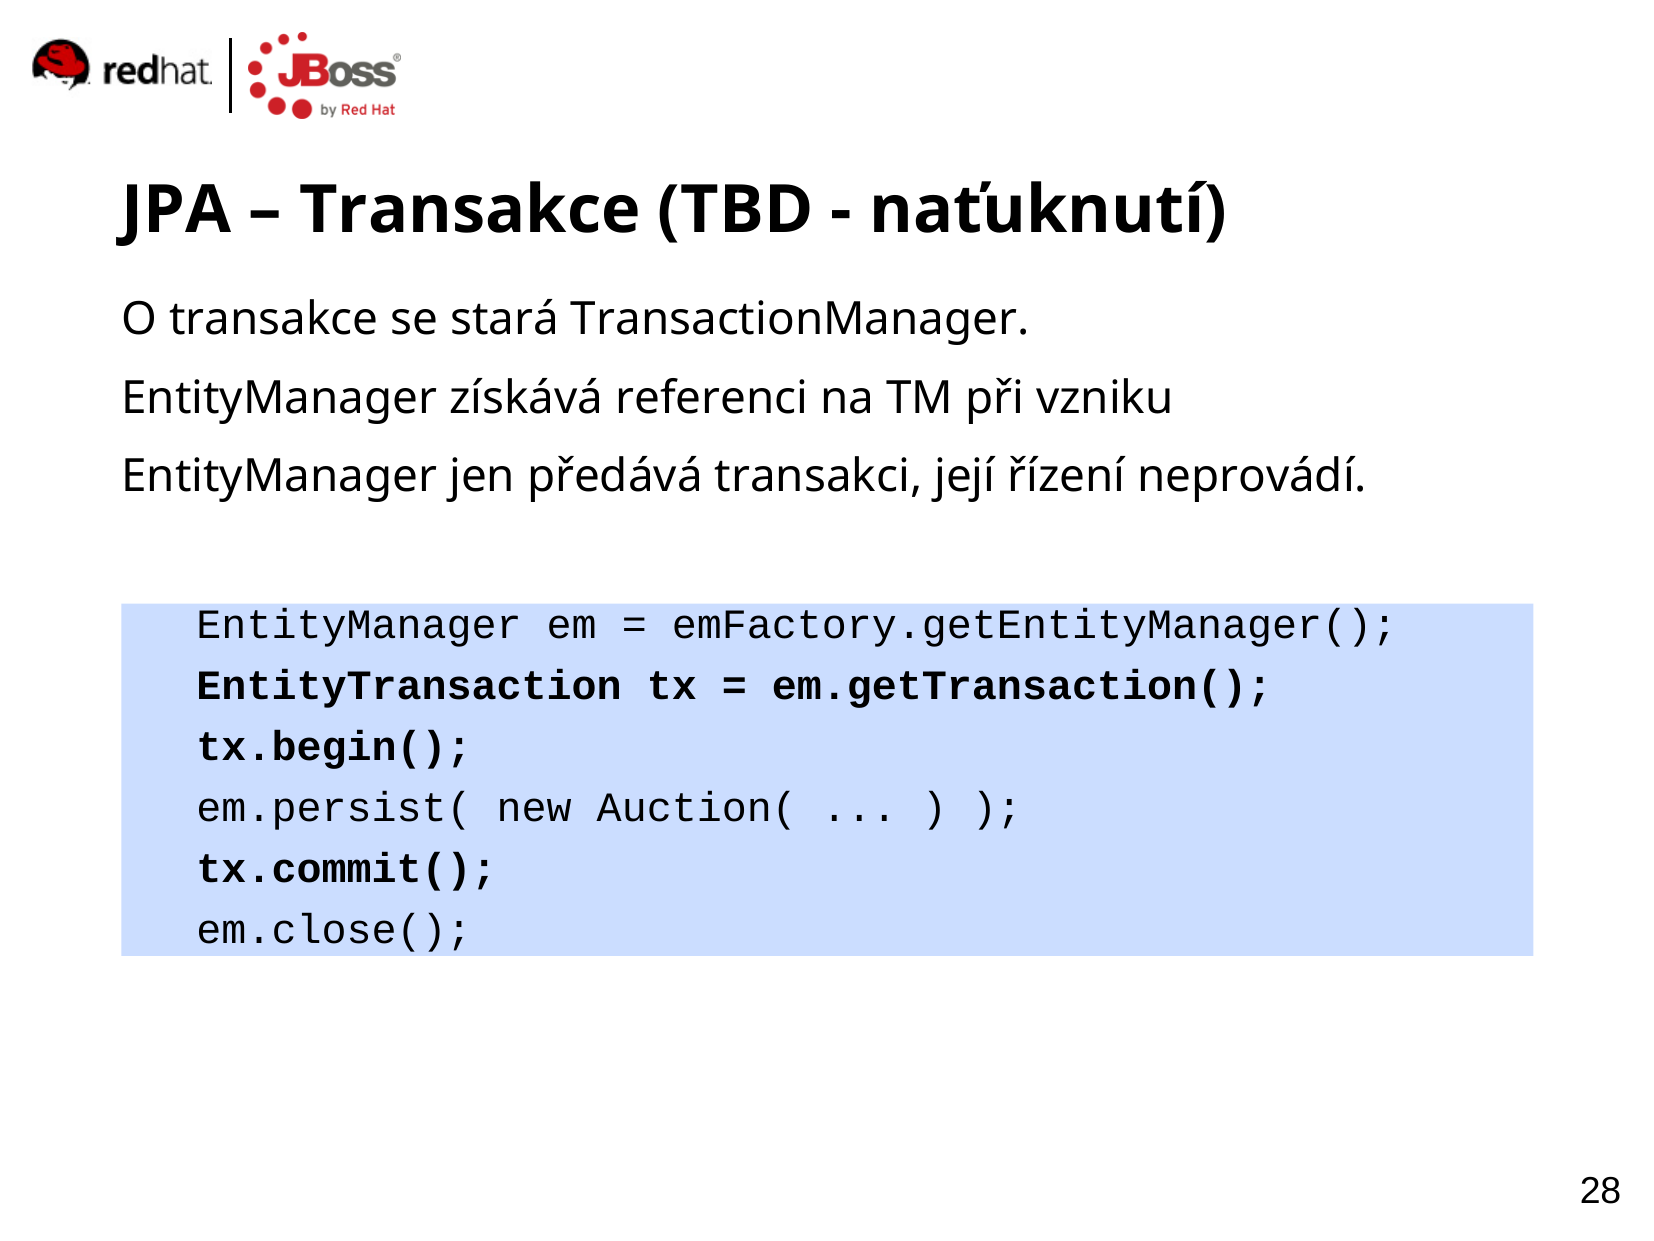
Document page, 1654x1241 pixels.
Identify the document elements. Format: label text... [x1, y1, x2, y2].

picture [248, 32, 401, 102]
picture [31, 37, 212, 98]
list O transakce se stará TransactionManager. EntityManager získává referenci na TM při vzniku EntityManager jen předává transakci, její řízení neprovádí. [121, 285, 1538, 472]
list EntityManager em = emFactory.getEntityManager(); EntityTransaction tx = em.getTransaction(); tx.begin(); em.persist( new Auction( ... ) ); tx.commit(); em.close(); [121, 603, 1534, 956]
title JPA – Transakce (TBD - naťuknutí) [121, 102, 1534, 285]
